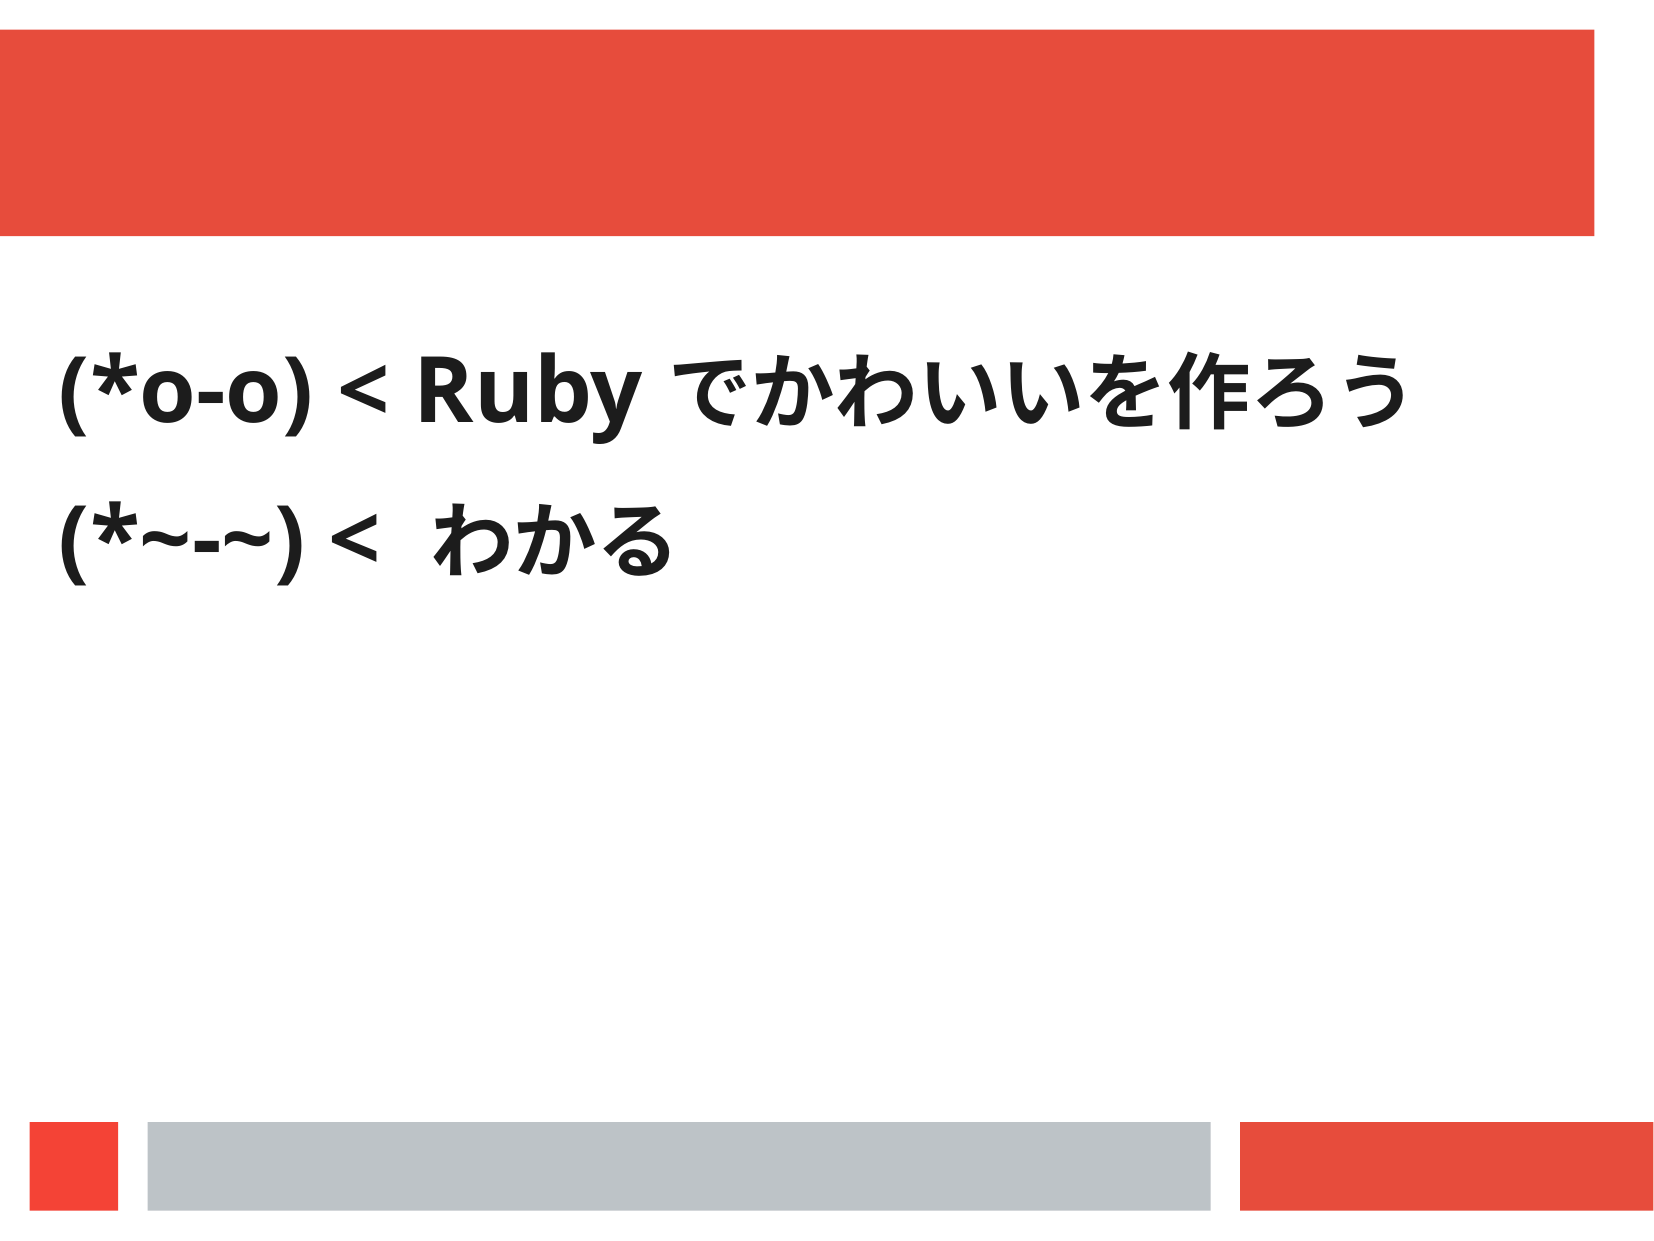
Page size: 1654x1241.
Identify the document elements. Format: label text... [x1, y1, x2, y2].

list (*o-o) < Rubyでかわいいを作ろう (*~-~) < わかる [59, 324, 1565, 1093]
